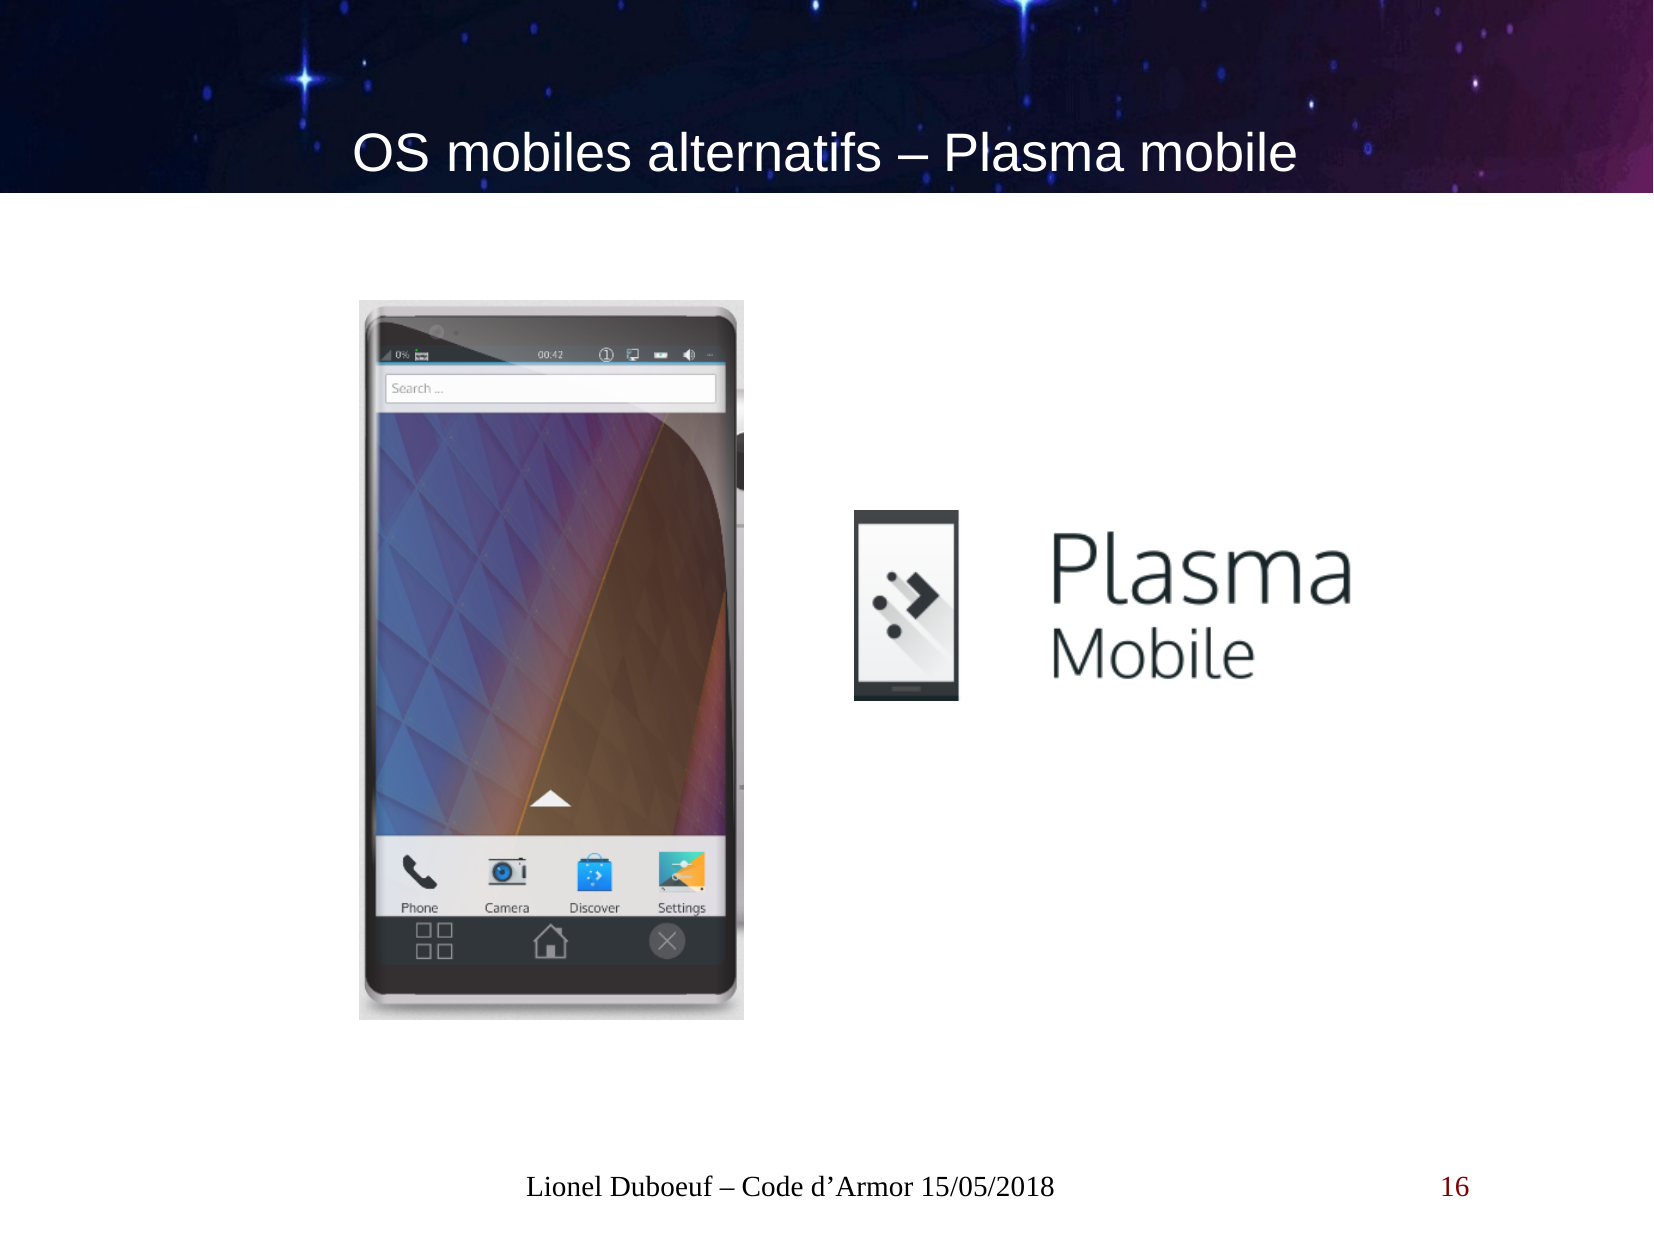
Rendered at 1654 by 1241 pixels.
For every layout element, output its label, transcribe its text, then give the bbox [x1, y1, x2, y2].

picture [0, 0, 1653, 193]
title OS mobiles alternatifs – Plasma mobile [82, 49, 1571, 257]
picture [359, 300, 744, 1020]
picture [854, 510, 1355, 701]
